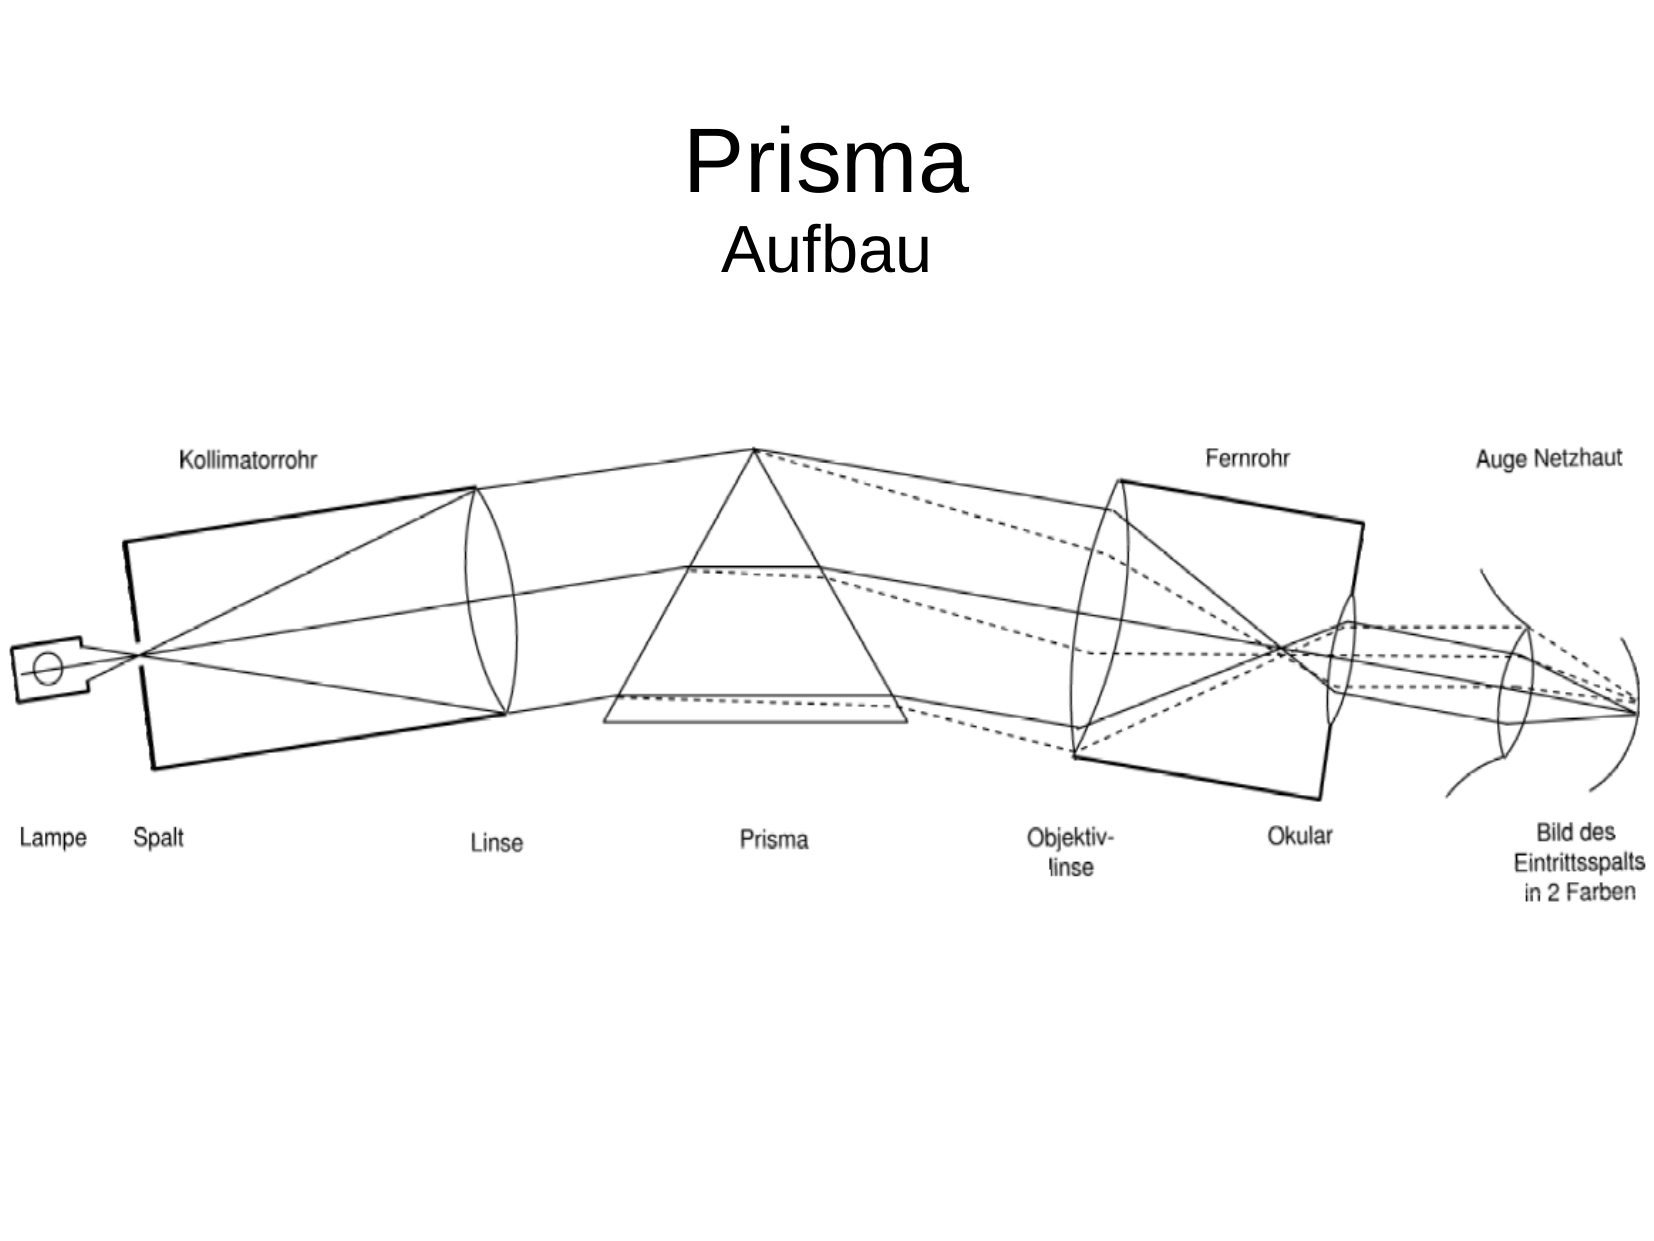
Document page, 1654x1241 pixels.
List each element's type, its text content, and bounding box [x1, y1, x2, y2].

picture [0, 425, 1654, 908]
title Prisma Aufbau [82, 94, 1571, 302]
